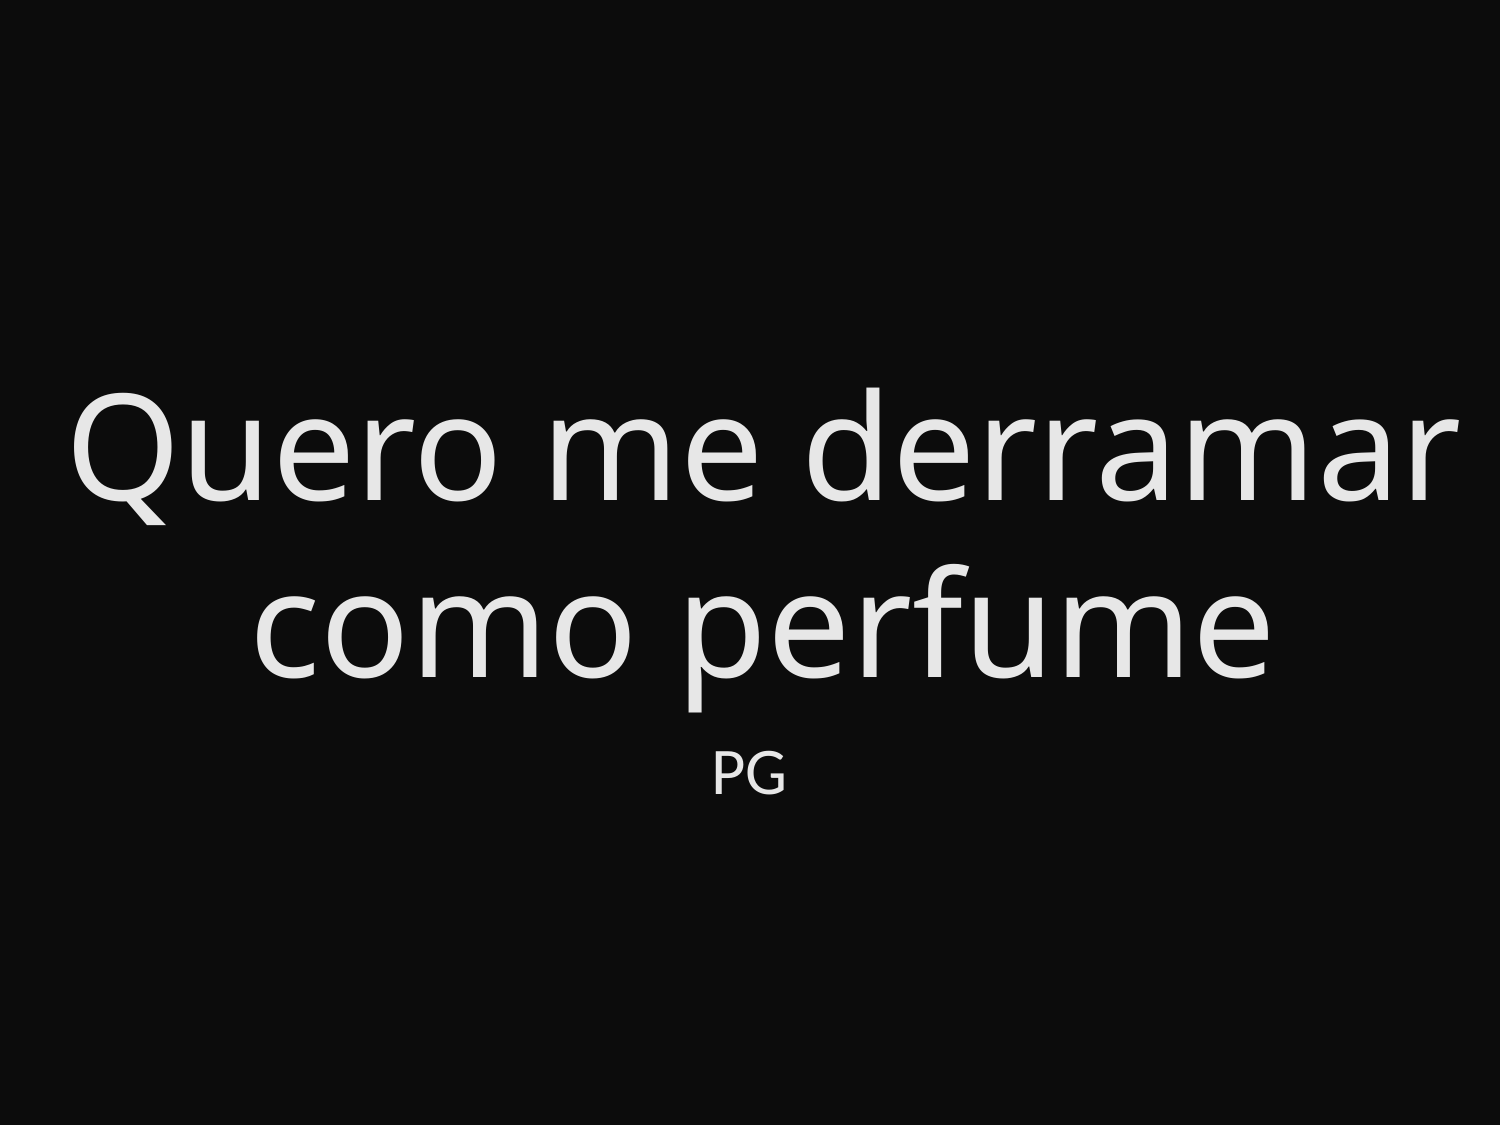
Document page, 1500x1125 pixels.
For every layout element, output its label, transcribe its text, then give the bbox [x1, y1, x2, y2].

title Quero me derramar como perfume [49, 281, 1479, 778]
subtitle PG [224, 720, 1275, 949]
